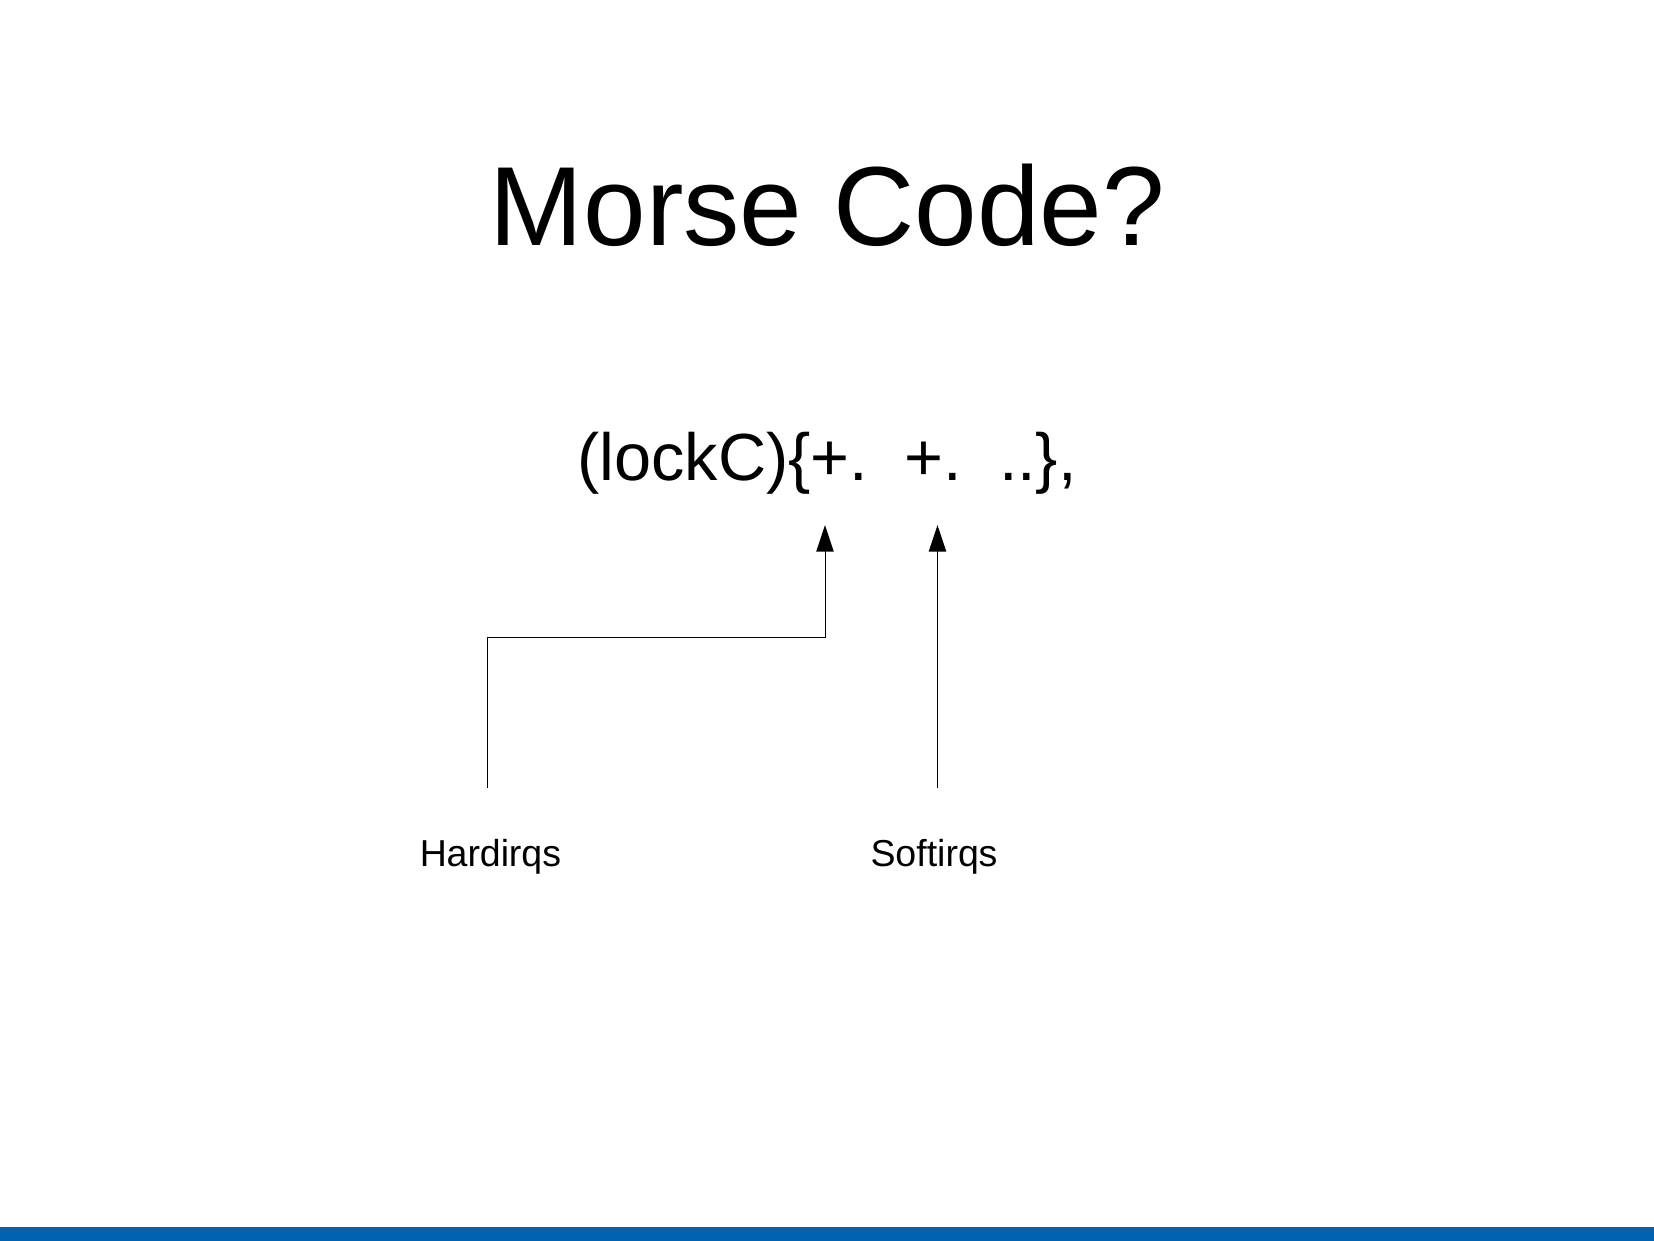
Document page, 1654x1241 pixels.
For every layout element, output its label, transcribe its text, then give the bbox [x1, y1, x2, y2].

text_box Softirqs [855, 825, 1013, 882]
title Morse Code? [121, 110, 1534, 303]
text_box Hardirqs [405, 825, 576, 882]
text_box (lockC){+. +. ..}, [562, 412, 1126, 503]
